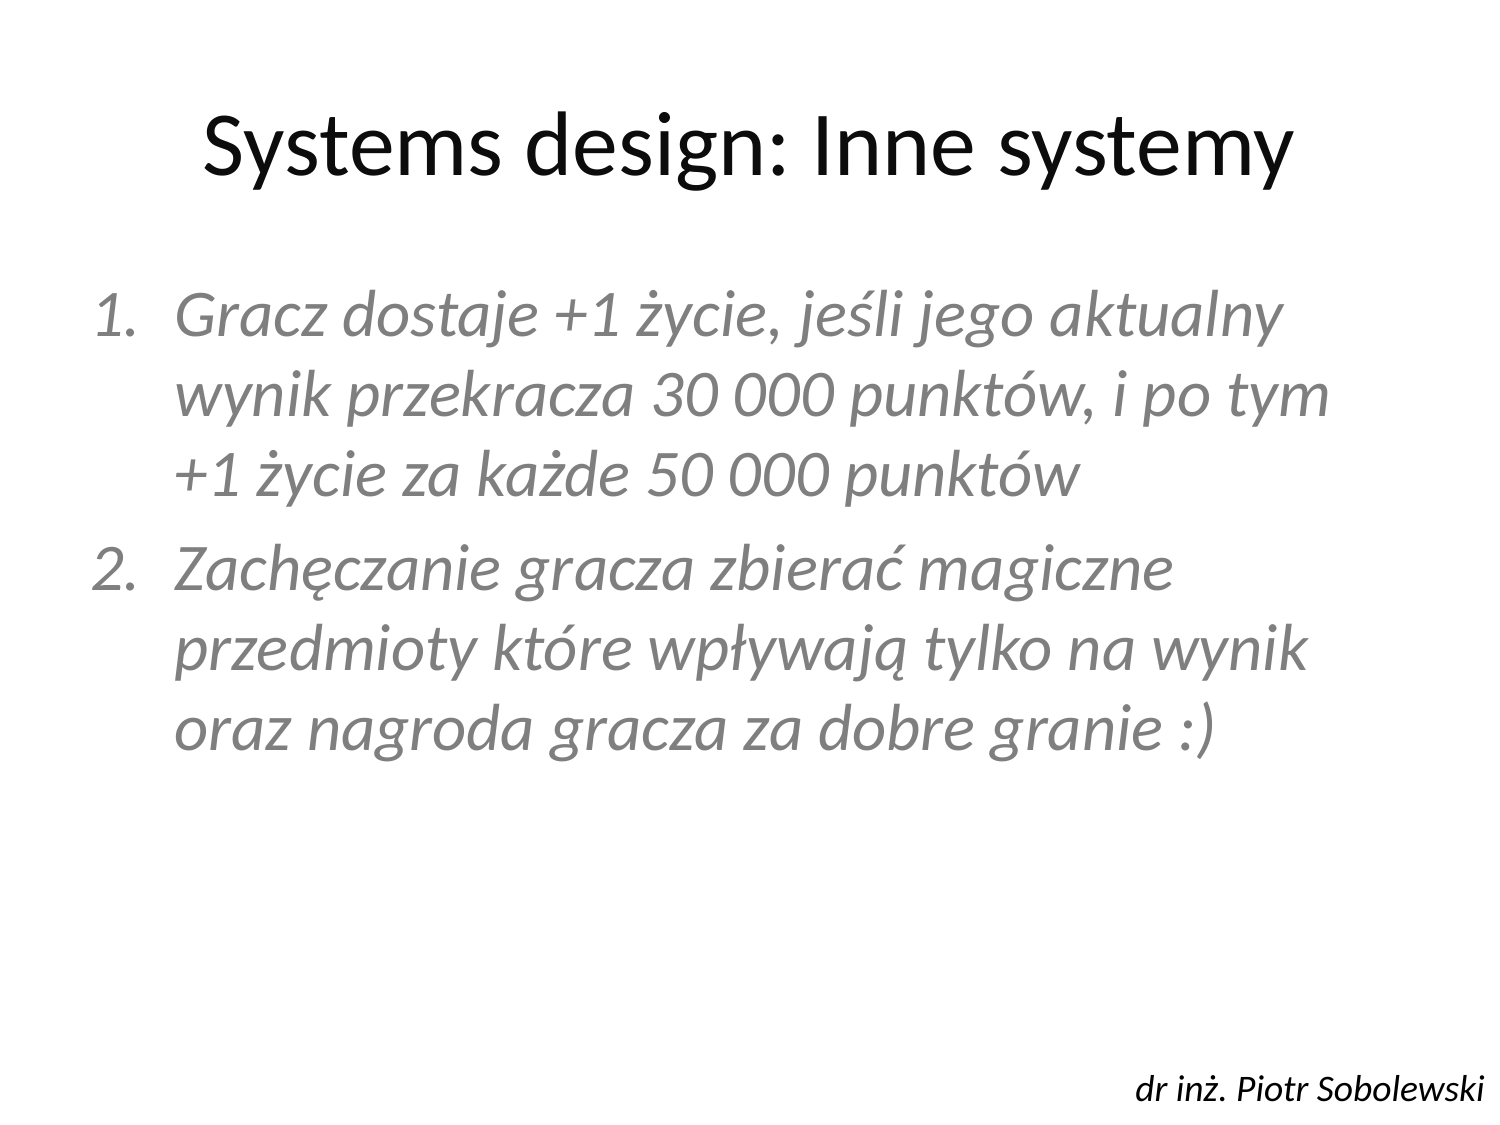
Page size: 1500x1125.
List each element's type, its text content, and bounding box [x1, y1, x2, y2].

list Gracz dostaje +1 życie, jeśli jego aktualny wynik przekracza 30 000 punktów, i po tym +1 życie za każde 50 000 punktów Zachęczanie gracza zbierać magiczne przedmioty które wpływają tylko na wynik oraz nagroda gracza za dobre granie :) [75, 262, 1425, 1005]
text_box dr inż. Piotr Sobolewski [823, 1049, 1500, 1125]
title Systems design: Inne systemy [75, 45, 1425, 233]
